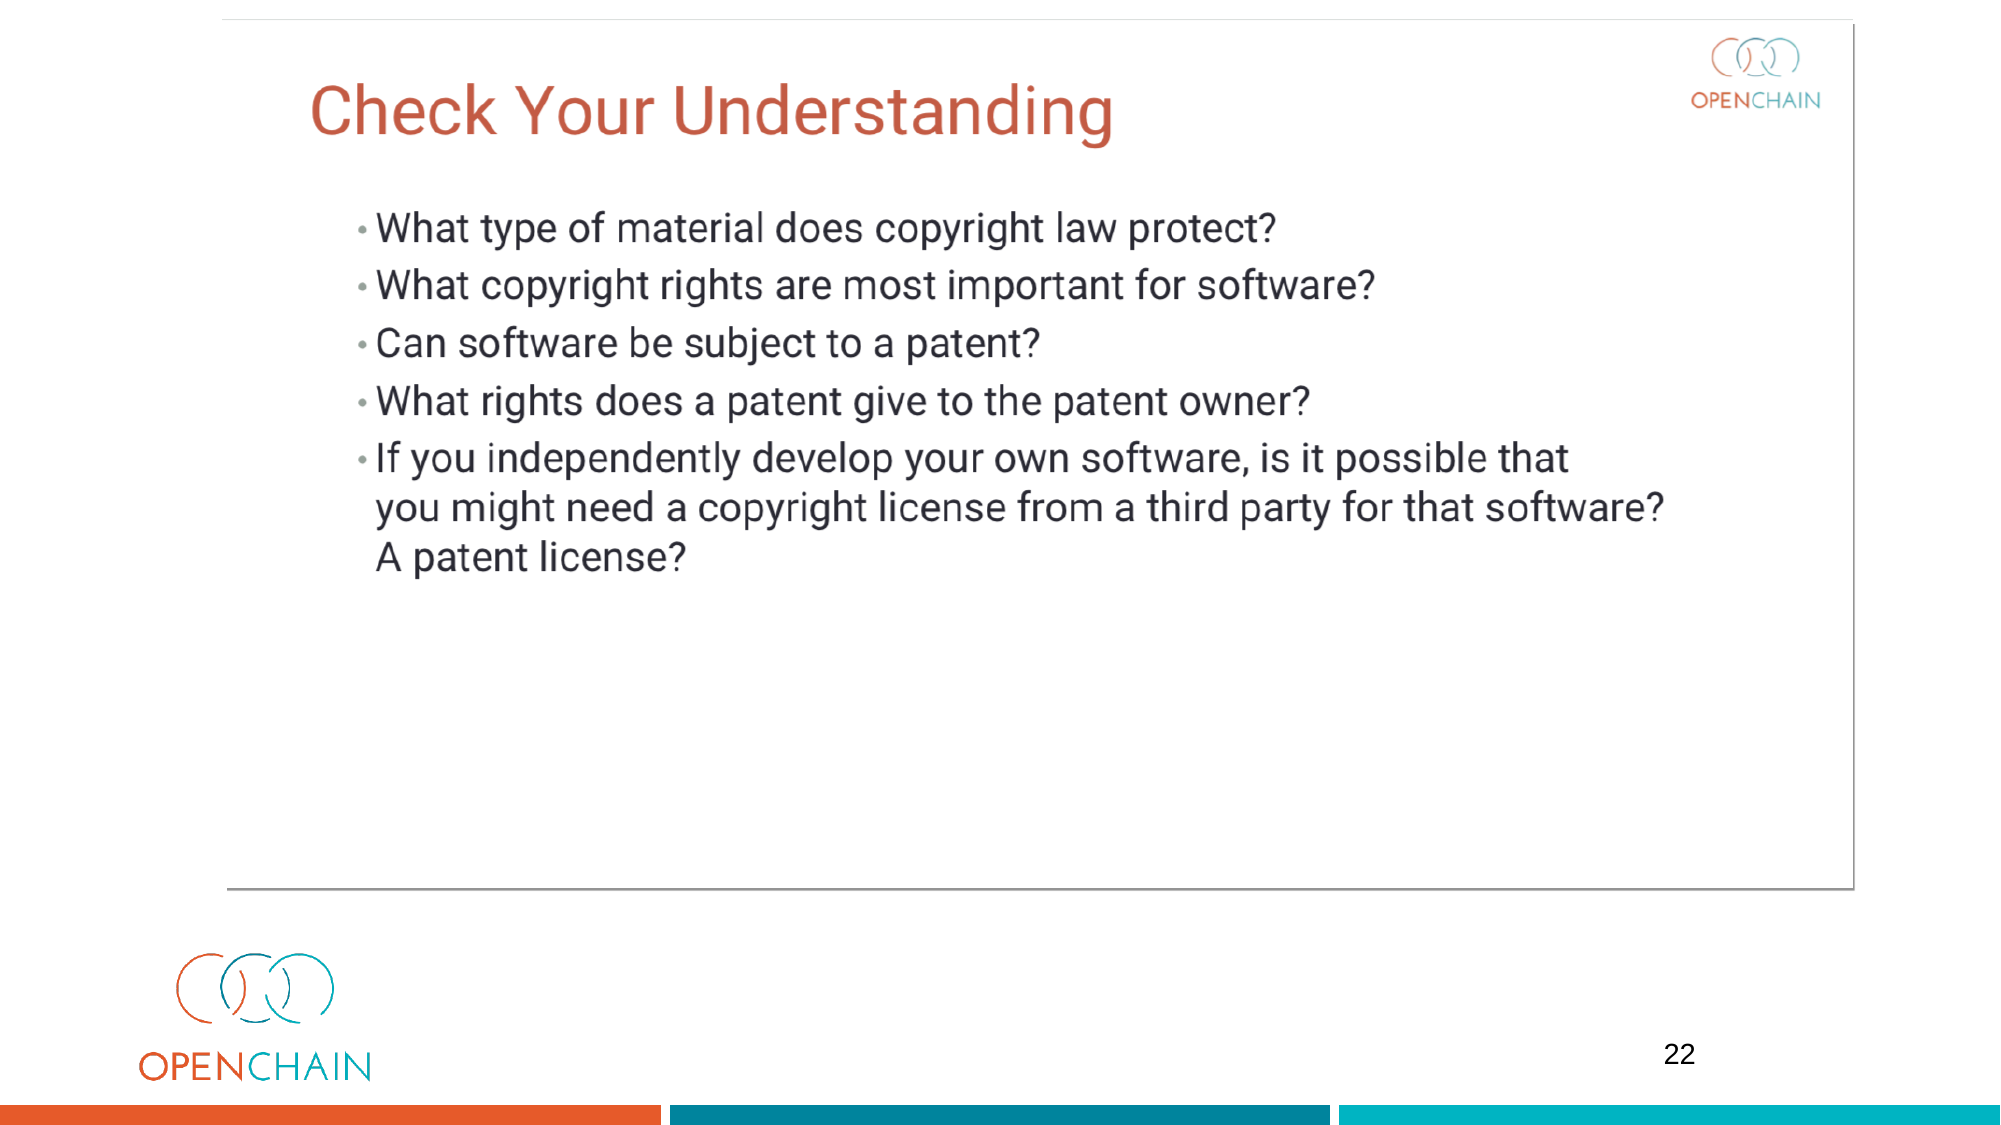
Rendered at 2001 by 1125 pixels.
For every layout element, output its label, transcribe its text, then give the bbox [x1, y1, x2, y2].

picture [222, 19, 1853, 888]
text_box 22 [1648, 1022, 1863, 1083]
